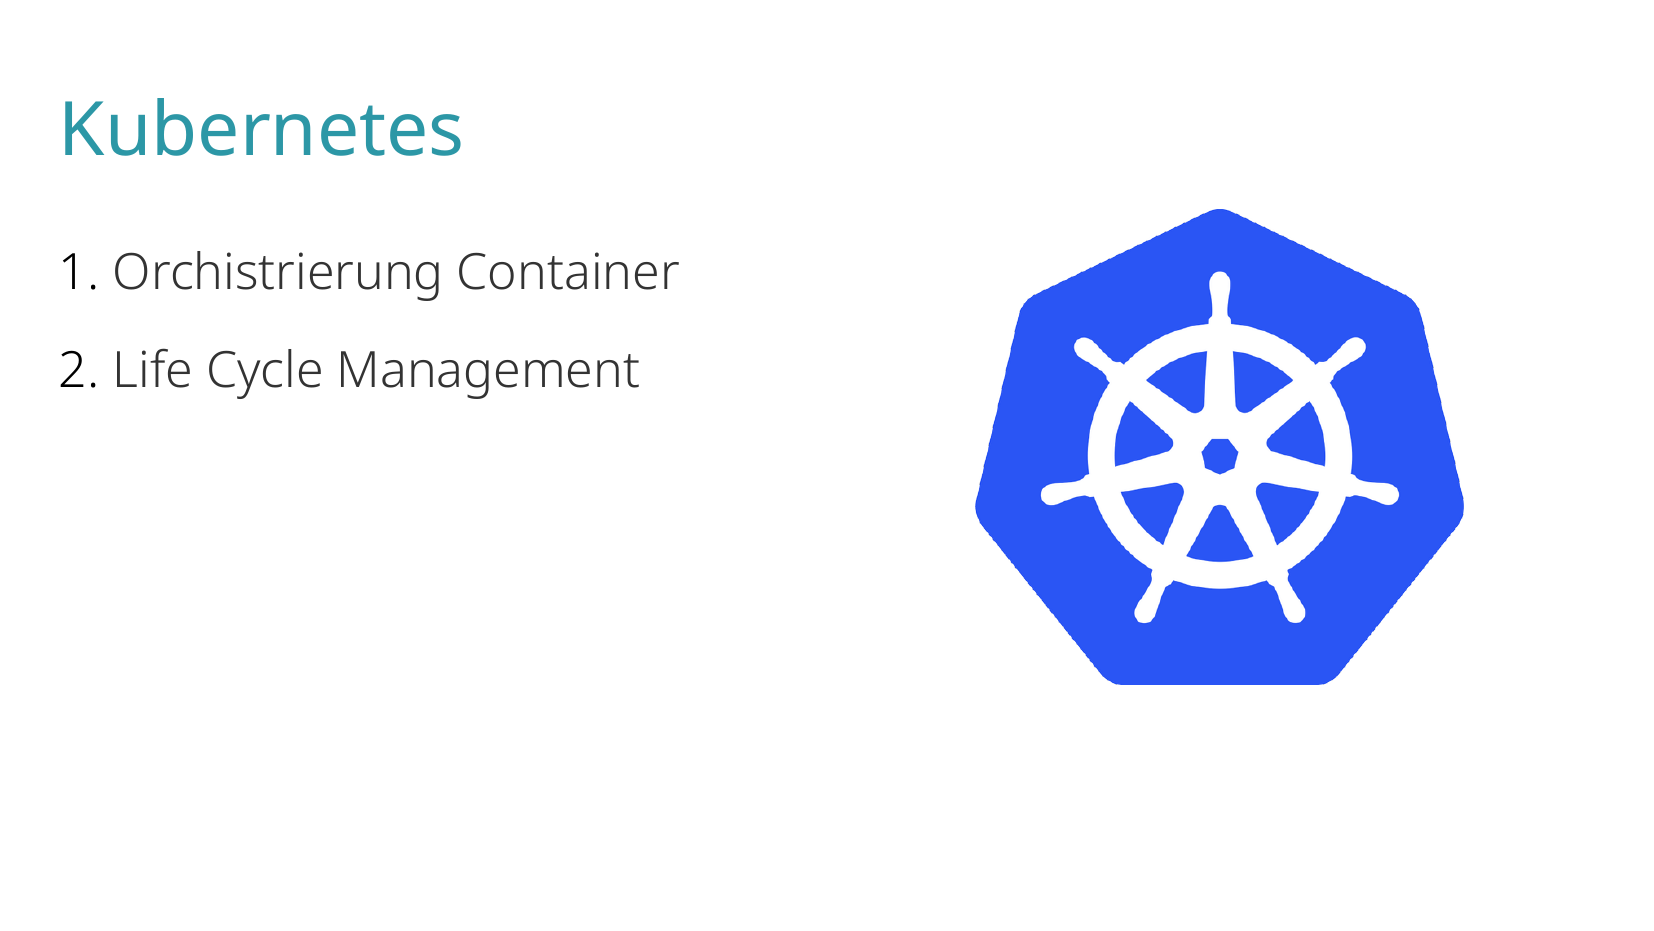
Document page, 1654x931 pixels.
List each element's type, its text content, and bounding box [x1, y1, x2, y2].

picture [975, 209, 1464, 685]
title Kubernetes [59, 59, 1595, 178]
list Orchistrierung Container Life Cycle Management [59, 236, 809, 768]
